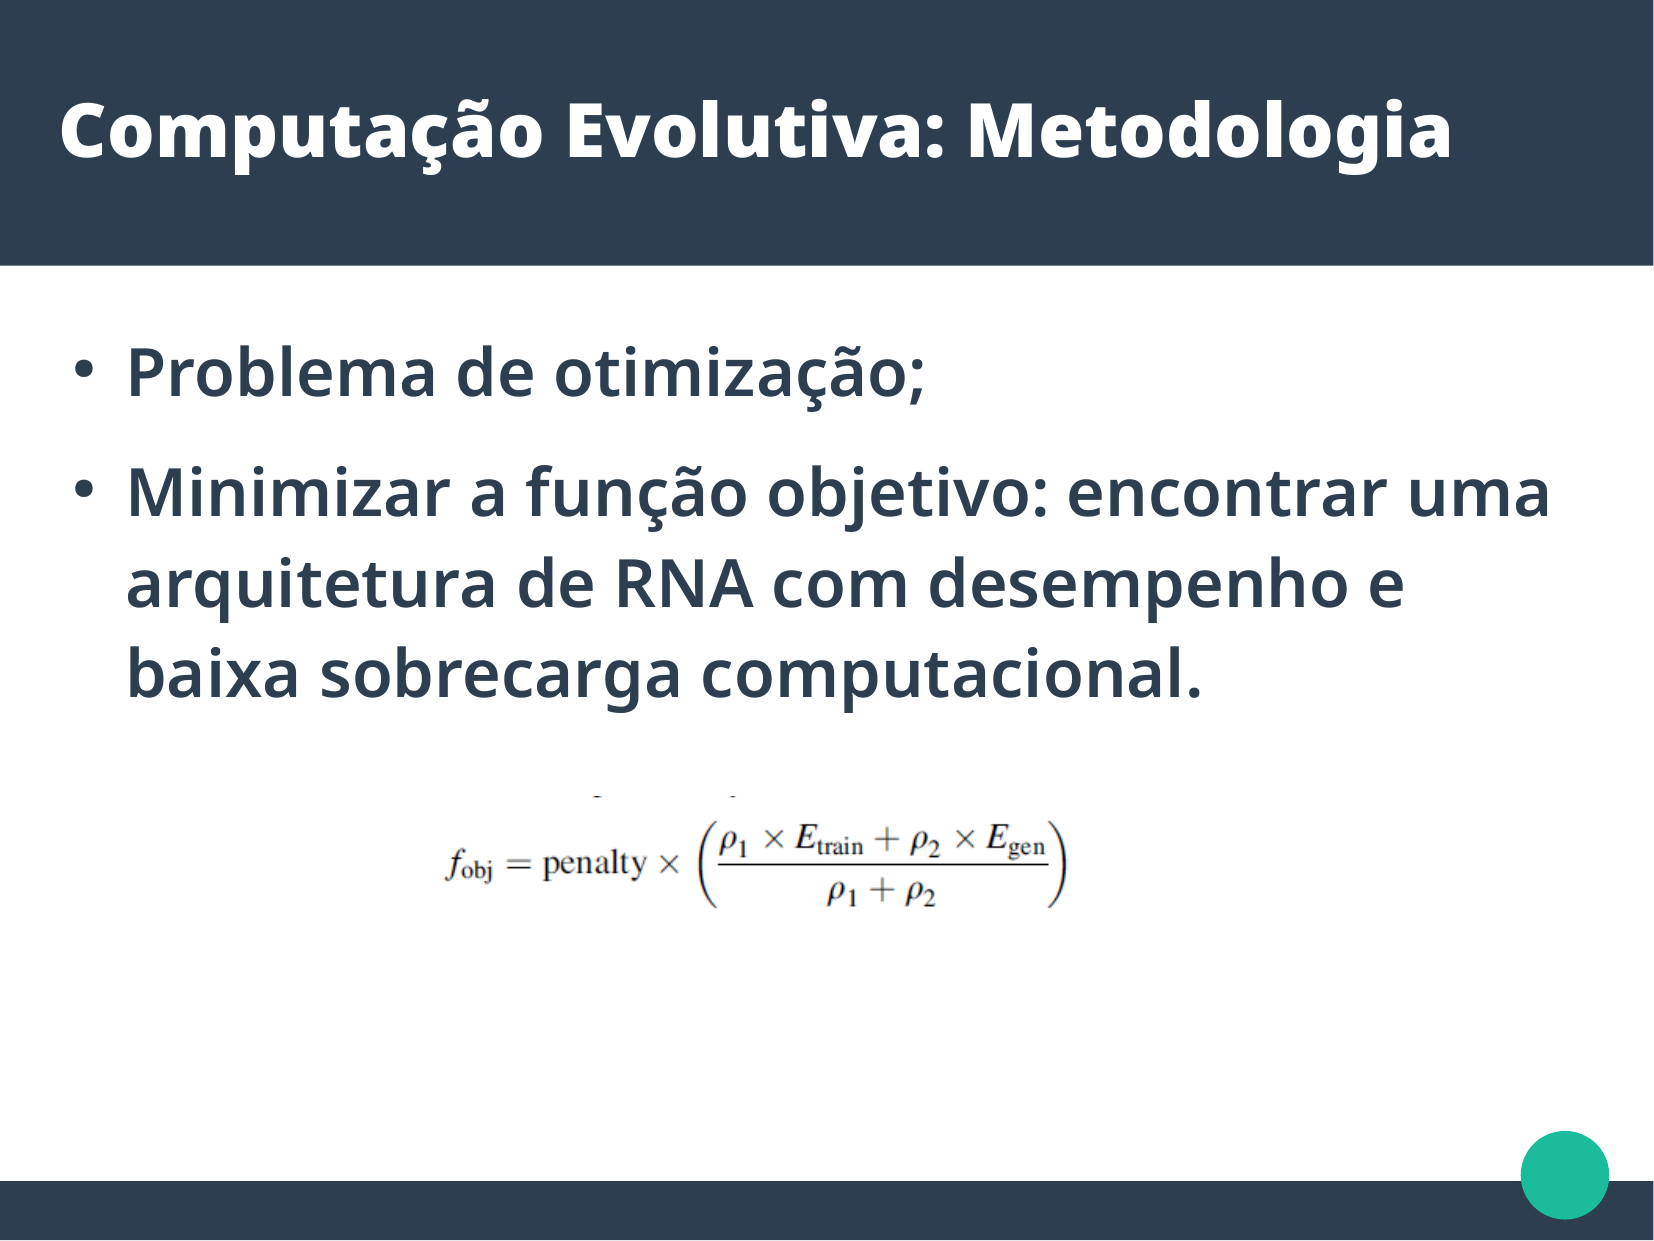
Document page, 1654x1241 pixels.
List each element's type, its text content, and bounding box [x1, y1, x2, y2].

picture [441, 796, 1149, 932]
list Problema de otimização; Minimizar a função objetivo: encontrar uma arquitetura de RNA com desempenho e baixa sobrecarga computacional. [54, 324, 1590, 1152]
title Computação Evolutiva: Metodologia [59, 49, 1595, 207]
